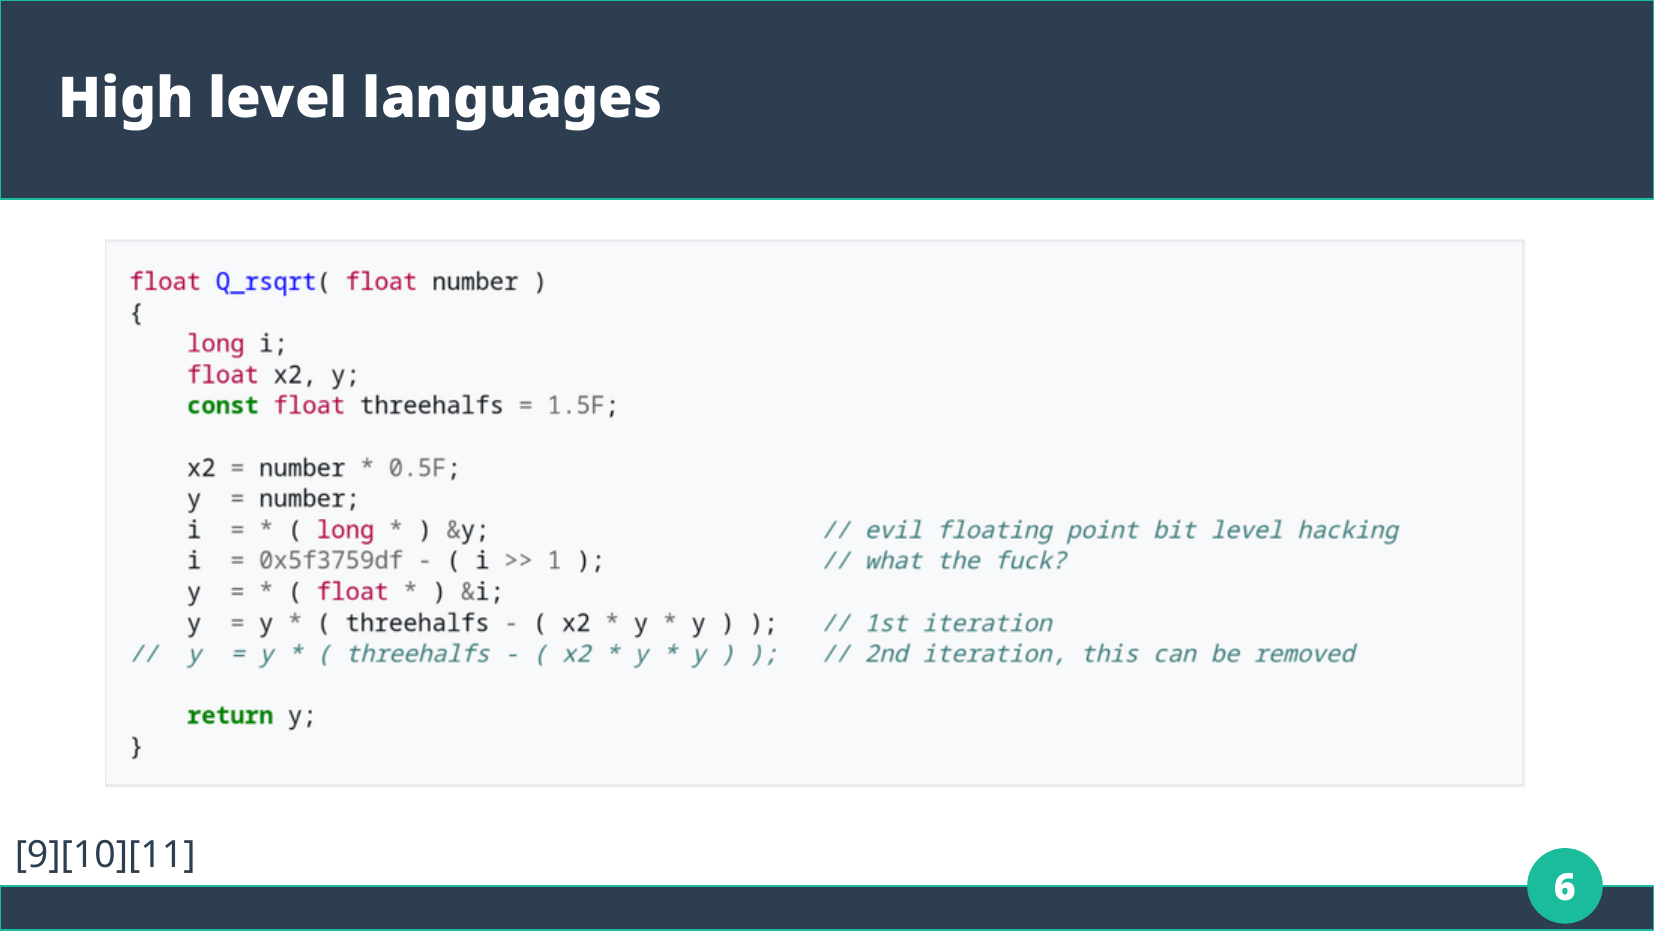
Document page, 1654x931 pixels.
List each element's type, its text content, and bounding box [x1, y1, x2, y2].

picture [105, 229, 1536, 798]
text_box [9][10][11] [0, 820, 266, 886]
title High level languages [59, 37, 1595, 155]
